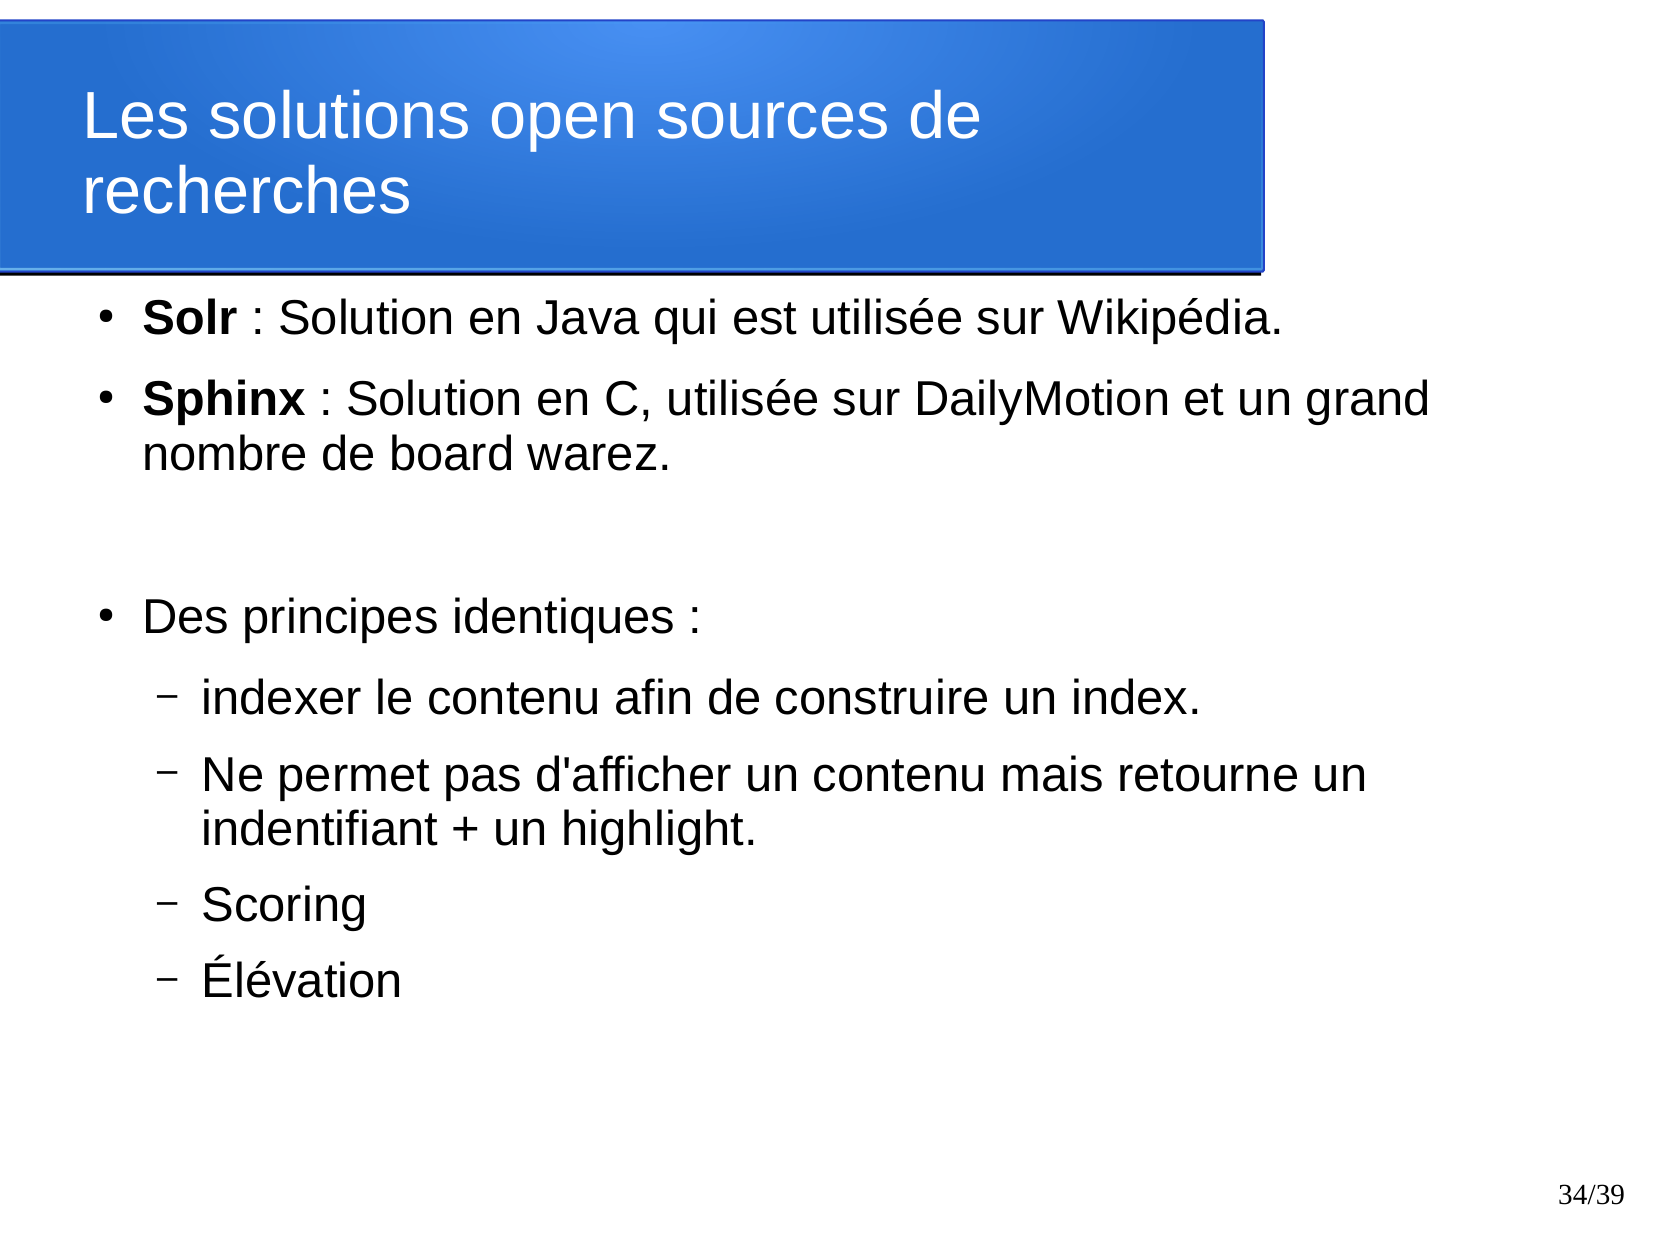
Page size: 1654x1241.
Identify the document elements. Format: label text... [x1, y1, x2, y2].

title Les solutions open sources de recherches [82, 49, 1250, 257]
list Solr : Solution en Java qui est utilisée sur Wikipédia. Sphinx : Solution en C, utilisée sur DailyMotion et un grand nombre de board warez. Des principes identiques : indexer le contenu afin de construire un index. Ne permet pas d'afficher un contenu mais retourne un indentifiant + un highlight. Scoring Élévation [82, 290, 1538, 1010]
